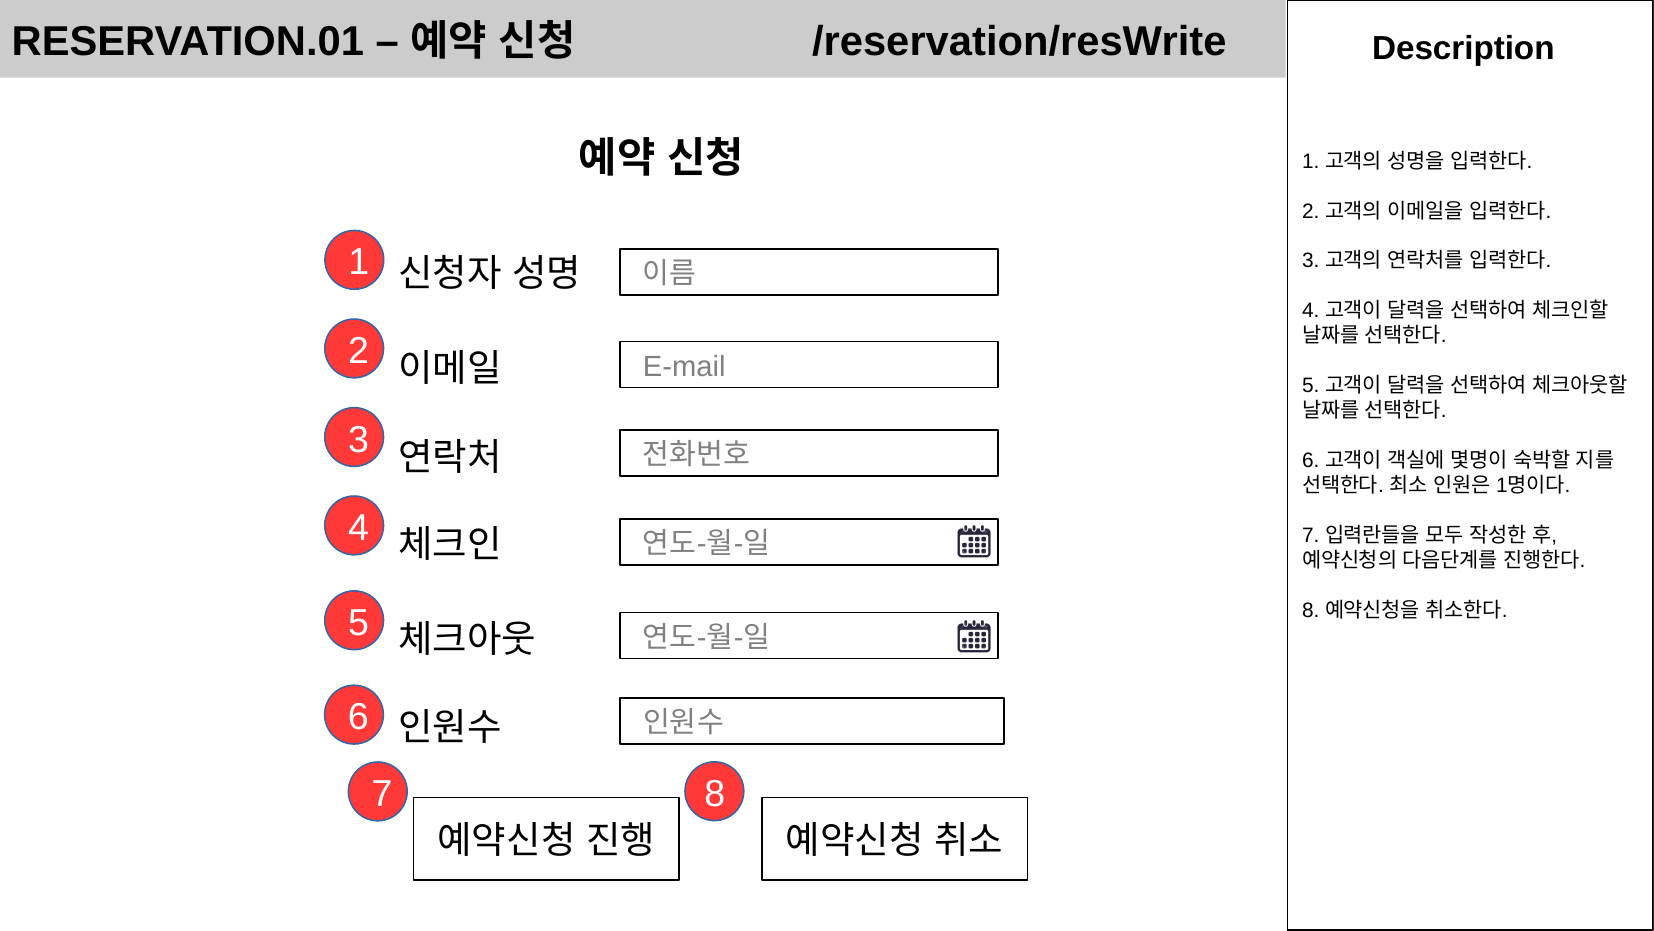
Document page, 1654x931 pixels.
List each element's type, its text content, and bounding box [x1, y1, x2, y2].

text_box 4 [324, 496, 384, 555]
text_box RESERVATION.01 – 예약 신청 /reservation/resWrite [0, 0, 1286, 78]
text_box 예약신청 진행 [413, 797, 680, 880]
text_box 인원수 [383, 698, 549, 754]
text_box 신청자 성명 [383, 242, 638, 332]
text_box 연도-월-일 [619, 518, 998, 565]
text_box 연도-월-일 [619, 612, 998, 659]
text_box 5 [324, 590, 384, 650]
picture [956, 619, 992, 654]
text_box 1 [324, 230, 383, 290]
text_box 1. 고객의 성명을 입력한다. 2. 고객의 이메일을 입력한다. 3. 고객의 연락처를 입력한다. 4. 고객이 달력을 선택하여 체크인할 날짜를 선택한다. 5. 고객이 달력을 선택하여 체크아웃할 날짜를 선택한다. 6. 고객이 객실에 몇명이 숙박할 지를 선택한다. 최소 인원은 1명이다. 7. 입력란들을 모두 작성한 후, 예약신청의 다음단계를 진행한다. 8. 예약신청을 취소한다. [1287, 0, 1654, 930]
picture [956, 524, 992, 559]
text_box 예약 신청 [507, 123, 815, 180]
text_box 이름 [619, 248, 998, 296]
text_box 예약신청 취소 [761, 797, 1028, 880]
text_box 연락처 [383, 425, 538, 485]
text_box 3 [324, 407, 384, 467]
text_box 인원수 [620, 697, 1004, 744]
text_box 전화번호 [619, 430, 998, 477]
text_box 체크인 [383, 512, 549, 571]
text_box 체크아웃 [383, 607, 579, 698]
text_box 7 [348, 761, 408, 821]
text_box 이메일 [383, 336, 549, 395]
text_box 2 [324, 319, 384, 378]
text_box E-mail [619, 341, 998, 388]
text_box 8 [679, 761, 774, 863]
text_box 6 [324, 685, 384, 745]
text_box Description [1291, 18, 1636, 78]
